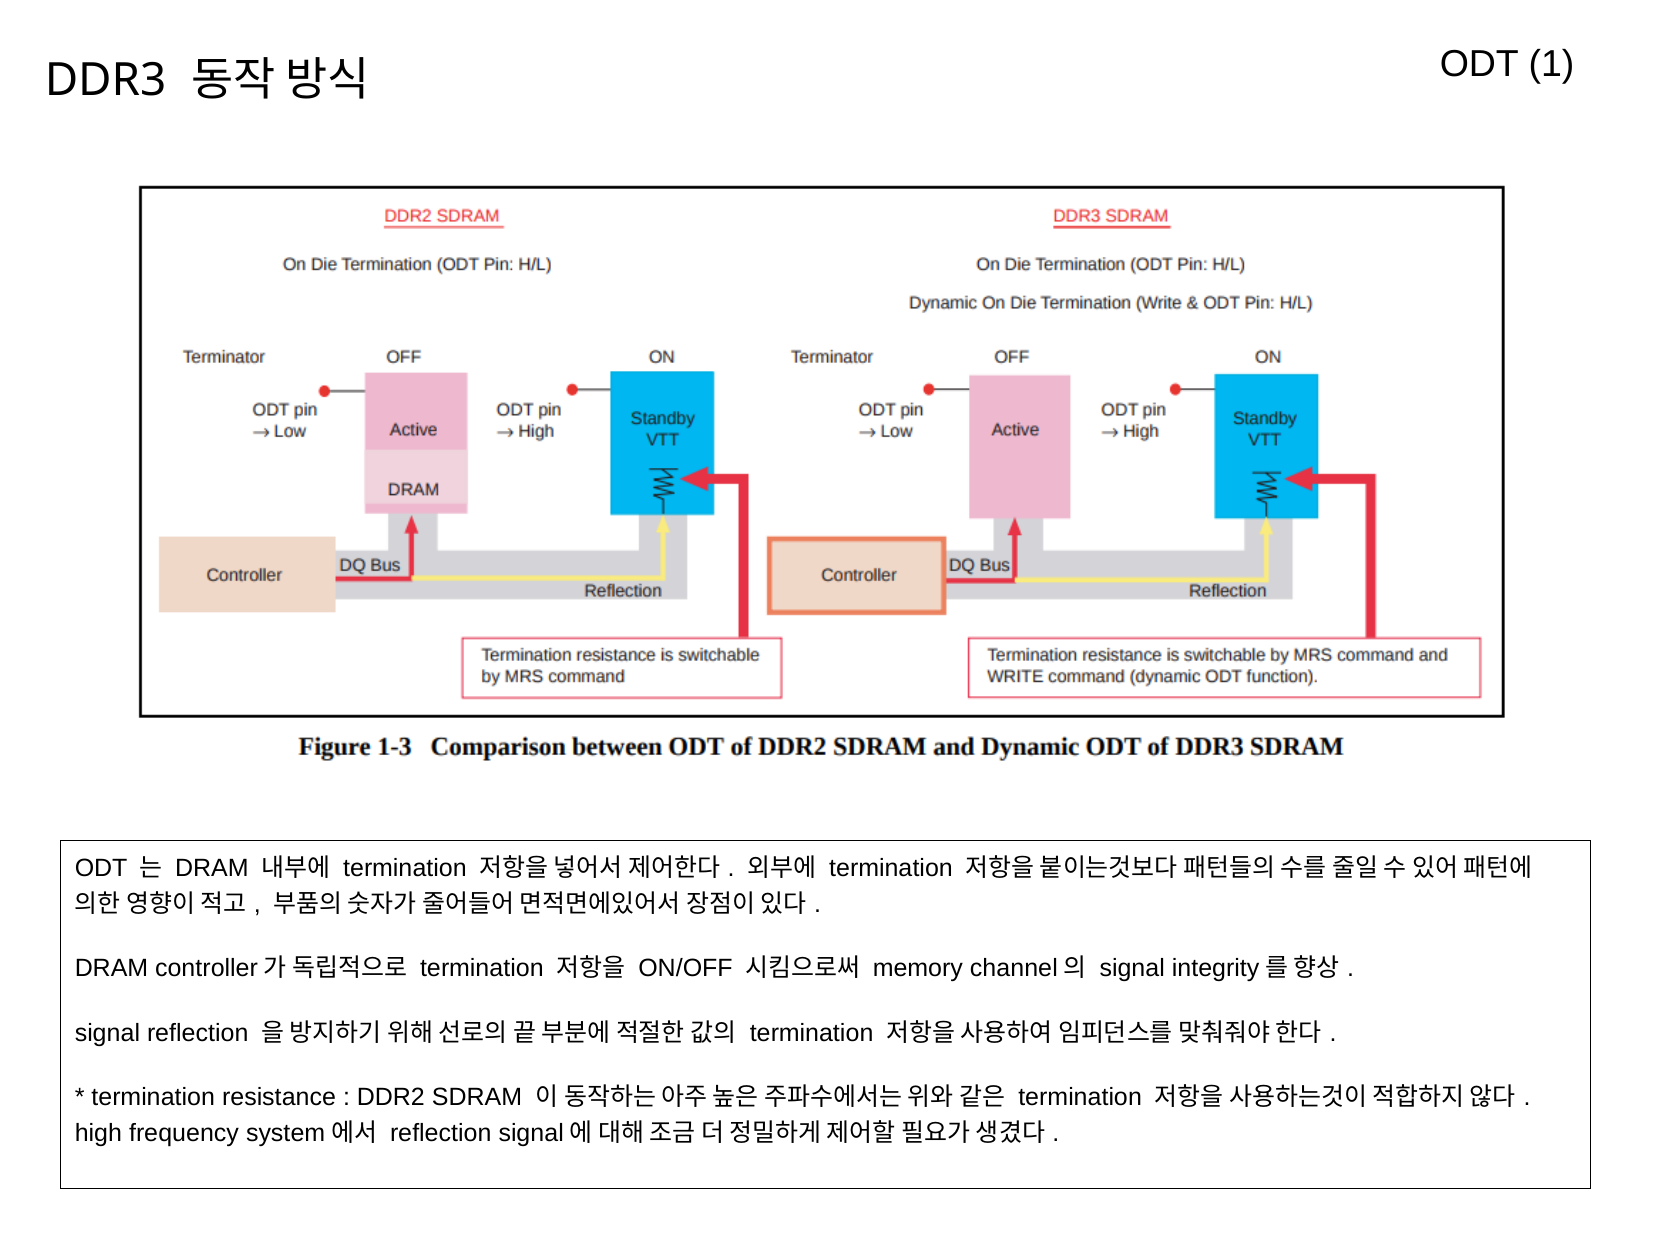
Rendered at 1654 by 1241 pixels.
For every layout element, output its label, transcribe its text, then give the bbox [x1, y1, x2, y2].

text_box ODT (1) [1425, 34, 1626, 106]
text_box DDR3 동작 방식 [30, 34, 466, 106]
picture [135, 179, 1512, 766]
text_box ODT 는 DRAM 내부에 termination 저항을 넣어서 제어한다. 외부에 termination 저항을 붙이는것보다 패턴들의 수를 줄일 수 있어 패턴에 의한 영향이 적고, 부품의 숫자가 줄어들어 면적면에있어서 장점이 있다. DRAM controller가 독립적으로 termination 저항을 ON/OFF 시킴으로써 memory channel의 signal integrity를 향상. signal reflection 을 방지하기 위해 선로의 끝 부분에 적절한 값의 termination 저항을 사용하여 임피던스를 맞춰줘야 한다. * termination resistance : DDR2 SDRAM 이 동작하는 아주 높은 주파수에서는 위와 같은 termination 저항을 사용하는것이 적합하지 않다. high frequency system에서 reflection signal에 대해 조금 더 정밀하게 제어할 필요가 생겼다. [60, 840, 1591, 1189]
